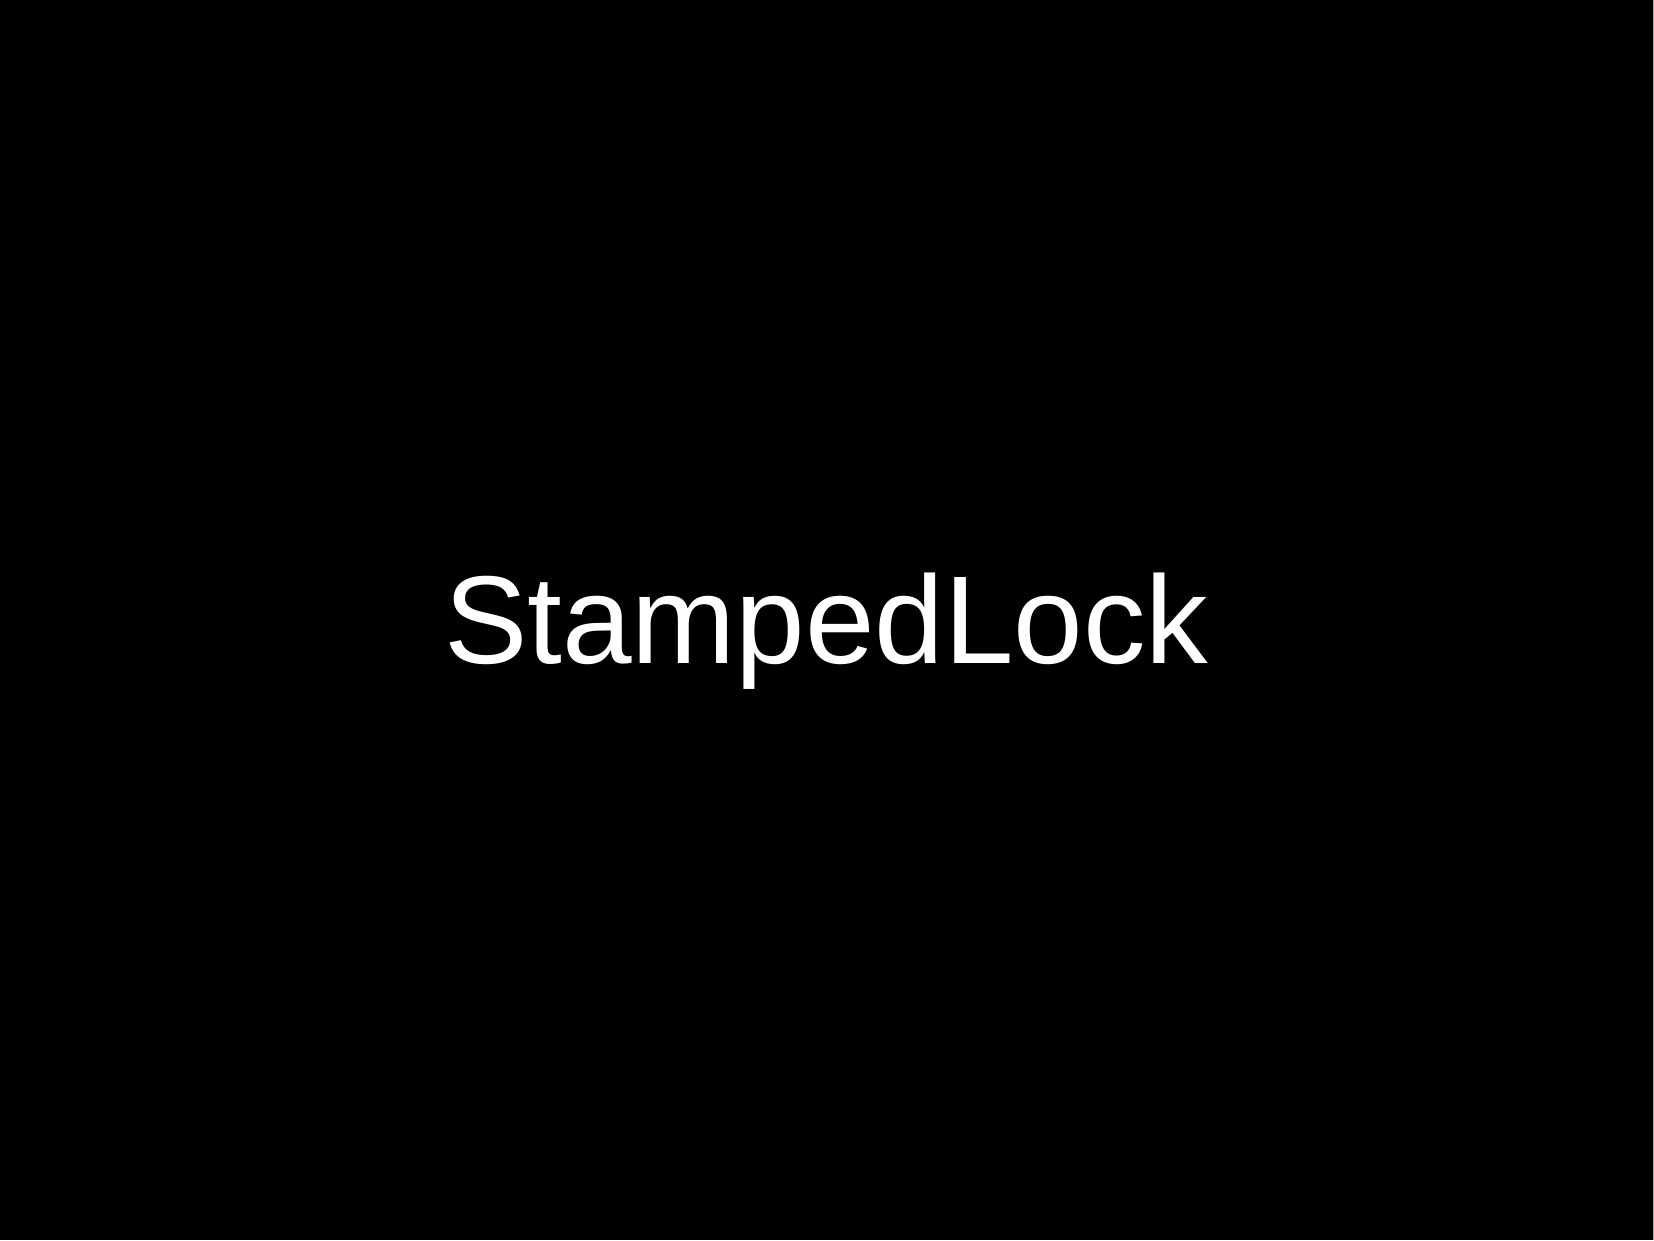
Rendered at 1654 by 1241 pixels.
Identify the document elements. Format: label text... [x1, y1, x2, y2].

text_box StampedLock [0, 0, 1654, 1241]
